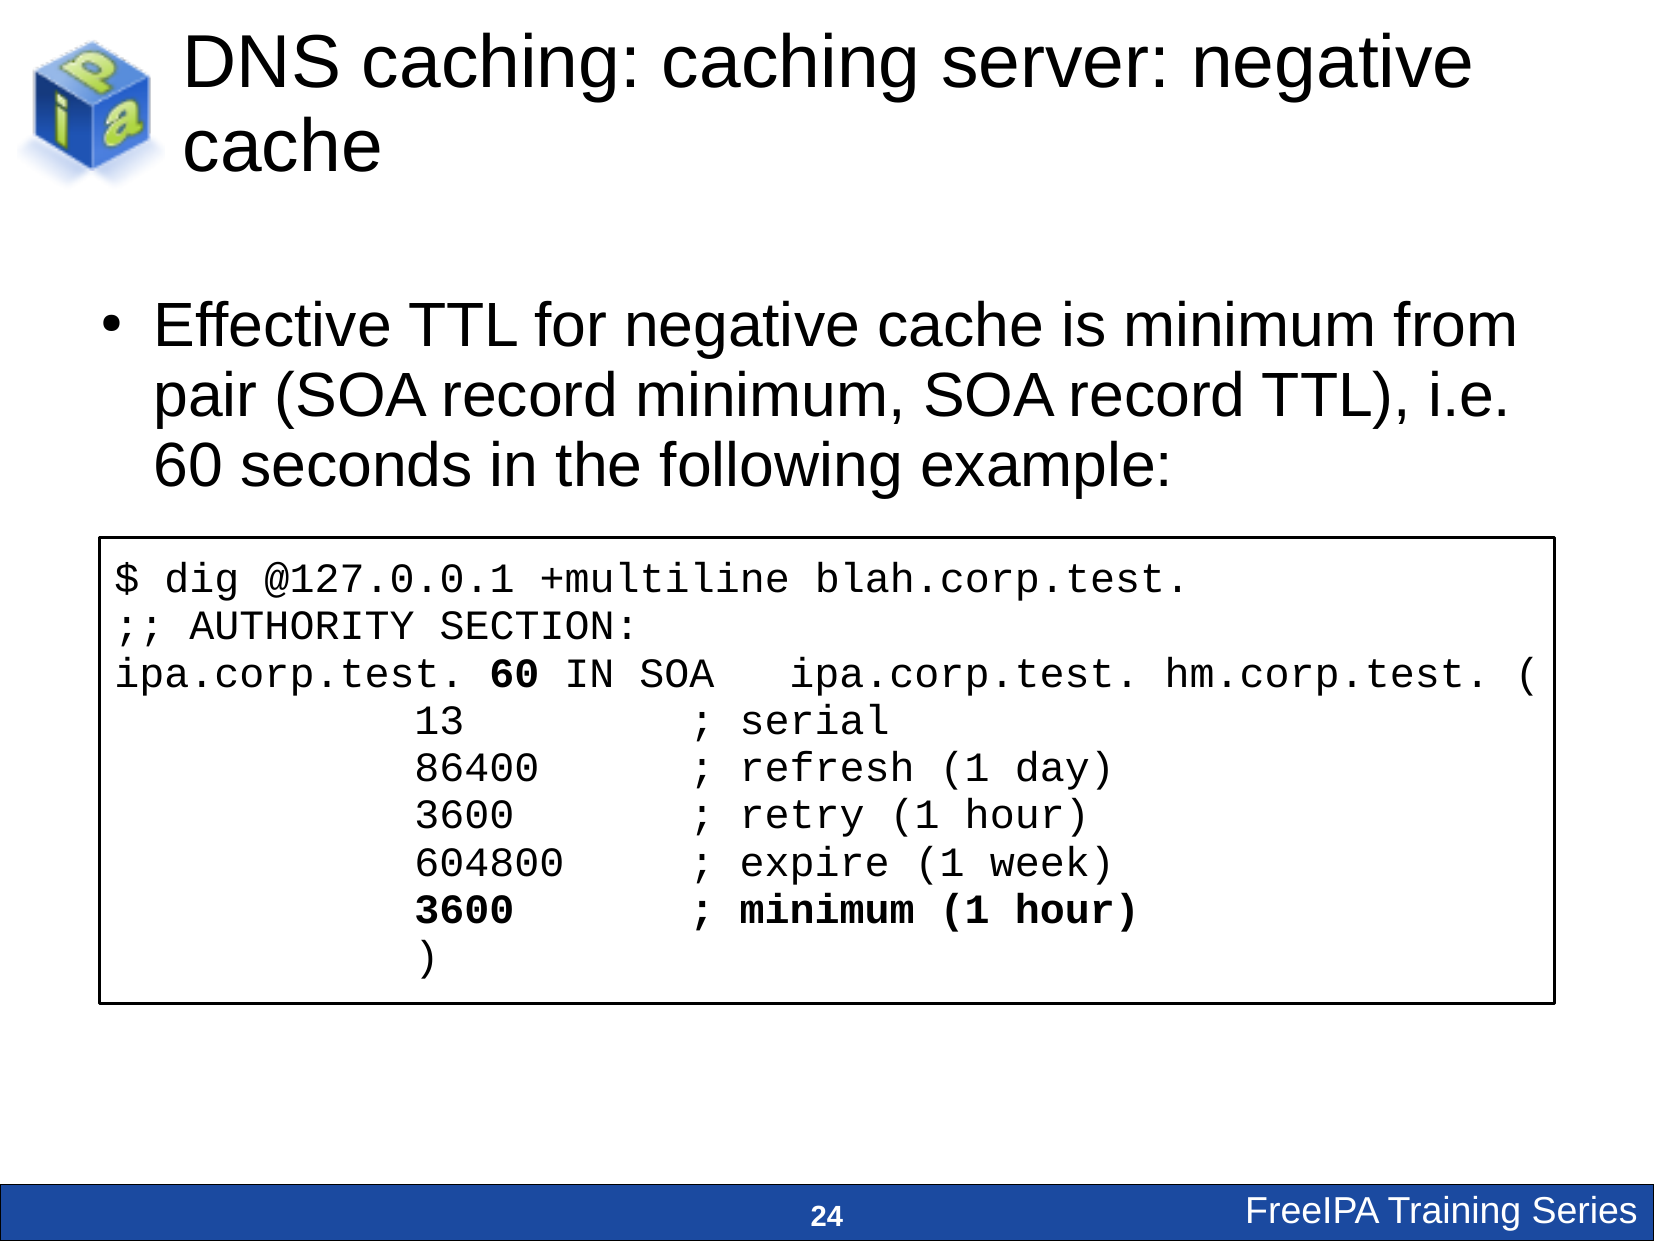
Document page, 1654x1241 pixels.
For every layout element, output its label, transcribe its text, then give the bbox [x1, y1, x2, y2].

picture [17, 34, 165, 193]
list Effective TTL for negative cache is minimum from pair (SOA record minimum, SOA record TTL), i.e. 60 seconds in the following example: [82, 290, 1618, 1010]
text_box $ dig @127.0.0.1 +multiline blah.corp.test. ;; AUTHORITY SECTION: ipa.corp.test. 60 IN SOA ipa.corp.test. hm.corp.test. ( 13 ; serial 86400 ; refresh (1 day) 3600 ; retry (1 hour) 604800 ; expire (1 week) 3600 ; minimum (1 hour) ) [99, 537, 1555, 1004]
title DNS caching: caching server: negative cache [182, 19, 1579, 188]
